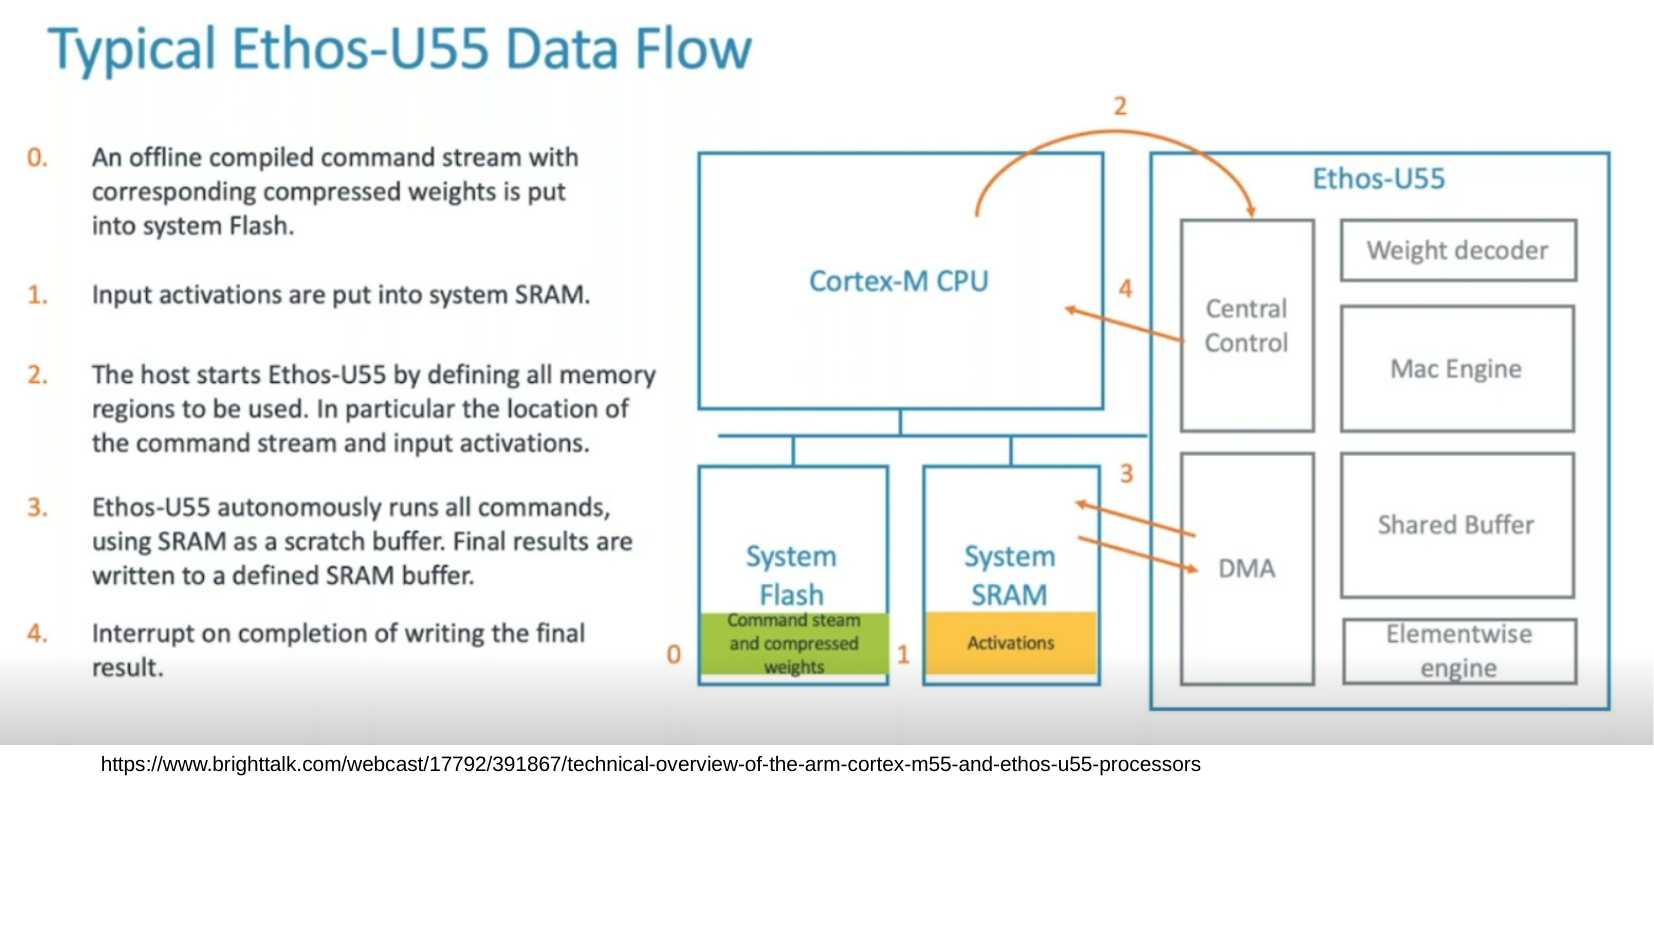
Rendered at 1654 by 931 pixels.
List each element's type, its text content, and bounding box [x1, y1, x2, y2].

picture [0, 5, 1654, 745]
text_box https://www.brighttalk.com/webcast/17792/391867/technical-overview-of-the-arm-cortex-m55-and-ethos-u55-processors [86, 744, 1217, 783]
